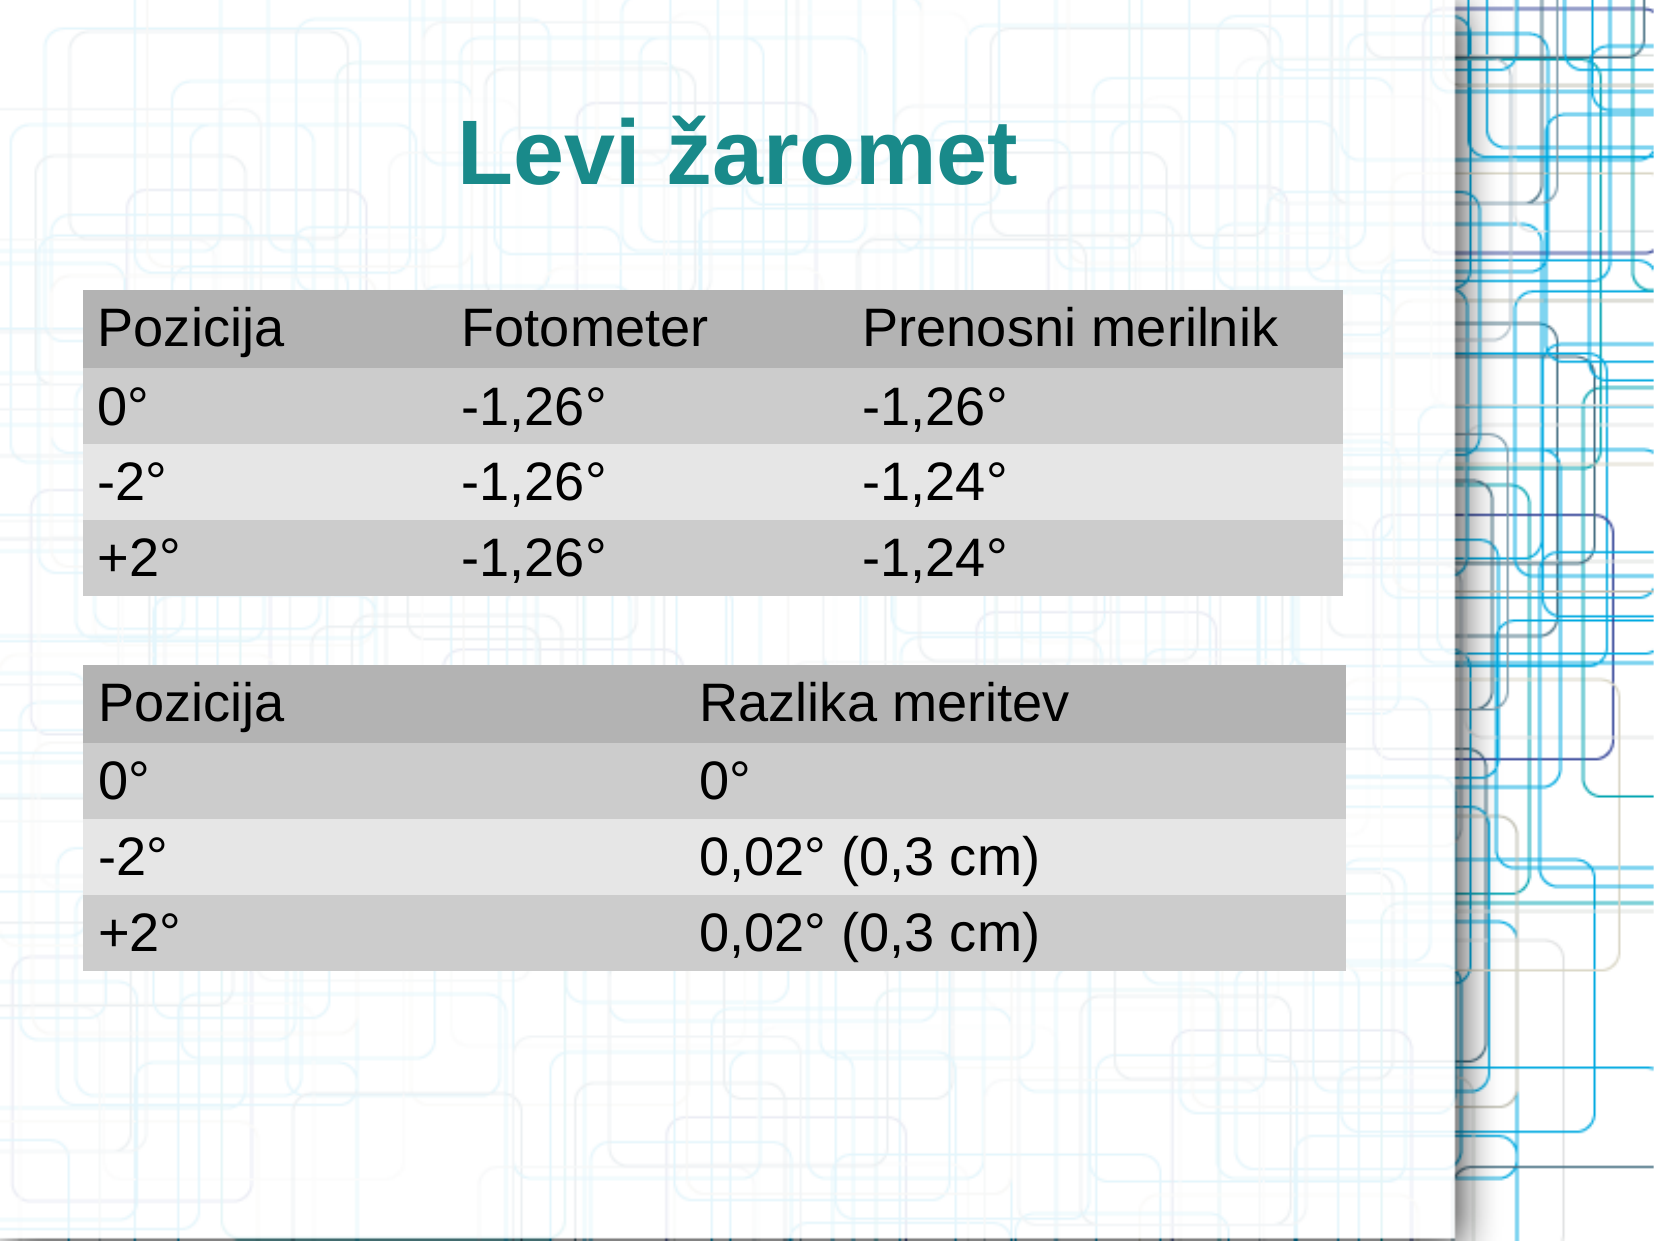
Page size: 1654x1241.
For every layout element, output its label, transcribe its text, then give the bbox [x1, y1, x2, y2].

picture [0, 0, 1654, 1241]
table_header Razlika meritev [685, 665, 1346, 743]
table_header Fotometer [447, 290, 848, 368]
table_cell -1,26° [447, 444, 848, 520]
table_cell 0° [685, 743, 1346, 819]
table_cell +2° [83, 520, 447, 596]
table_cell -2° [83, 444, 447, 520]
table_cell 0,02° (0,3 cm) [685, 895, 1346, 971]
table_header Pozicija [83, 290, 447, 368]
table_cell +2° [83, 895, 685, 971]
table_header Prenosni merilnik [848, 290, 1343, 368]
table_cell 0° [83, 743, 685, 819]
table_cell 0,02° (0,3 cm) [685, 819, 1346, 895]
table_cell -1,26° [447, 368, 848, 444]
table_cell -1,24° [848, 444, 1343, 520]
table_cell 0° [83, 368, 447, 444]
table_cell -2° [83, 819, 685, 895]
table_cell -1,26° [848, 368, 1343, 444]
table_header Pozicija [83, 665, 685, 743]
title Levi žaromet [59, 49, 1418, 257]
table_cell -1,26° [447, 520, 848, 596]
table_cell -1,24° [848, 520, 1343, 596]
